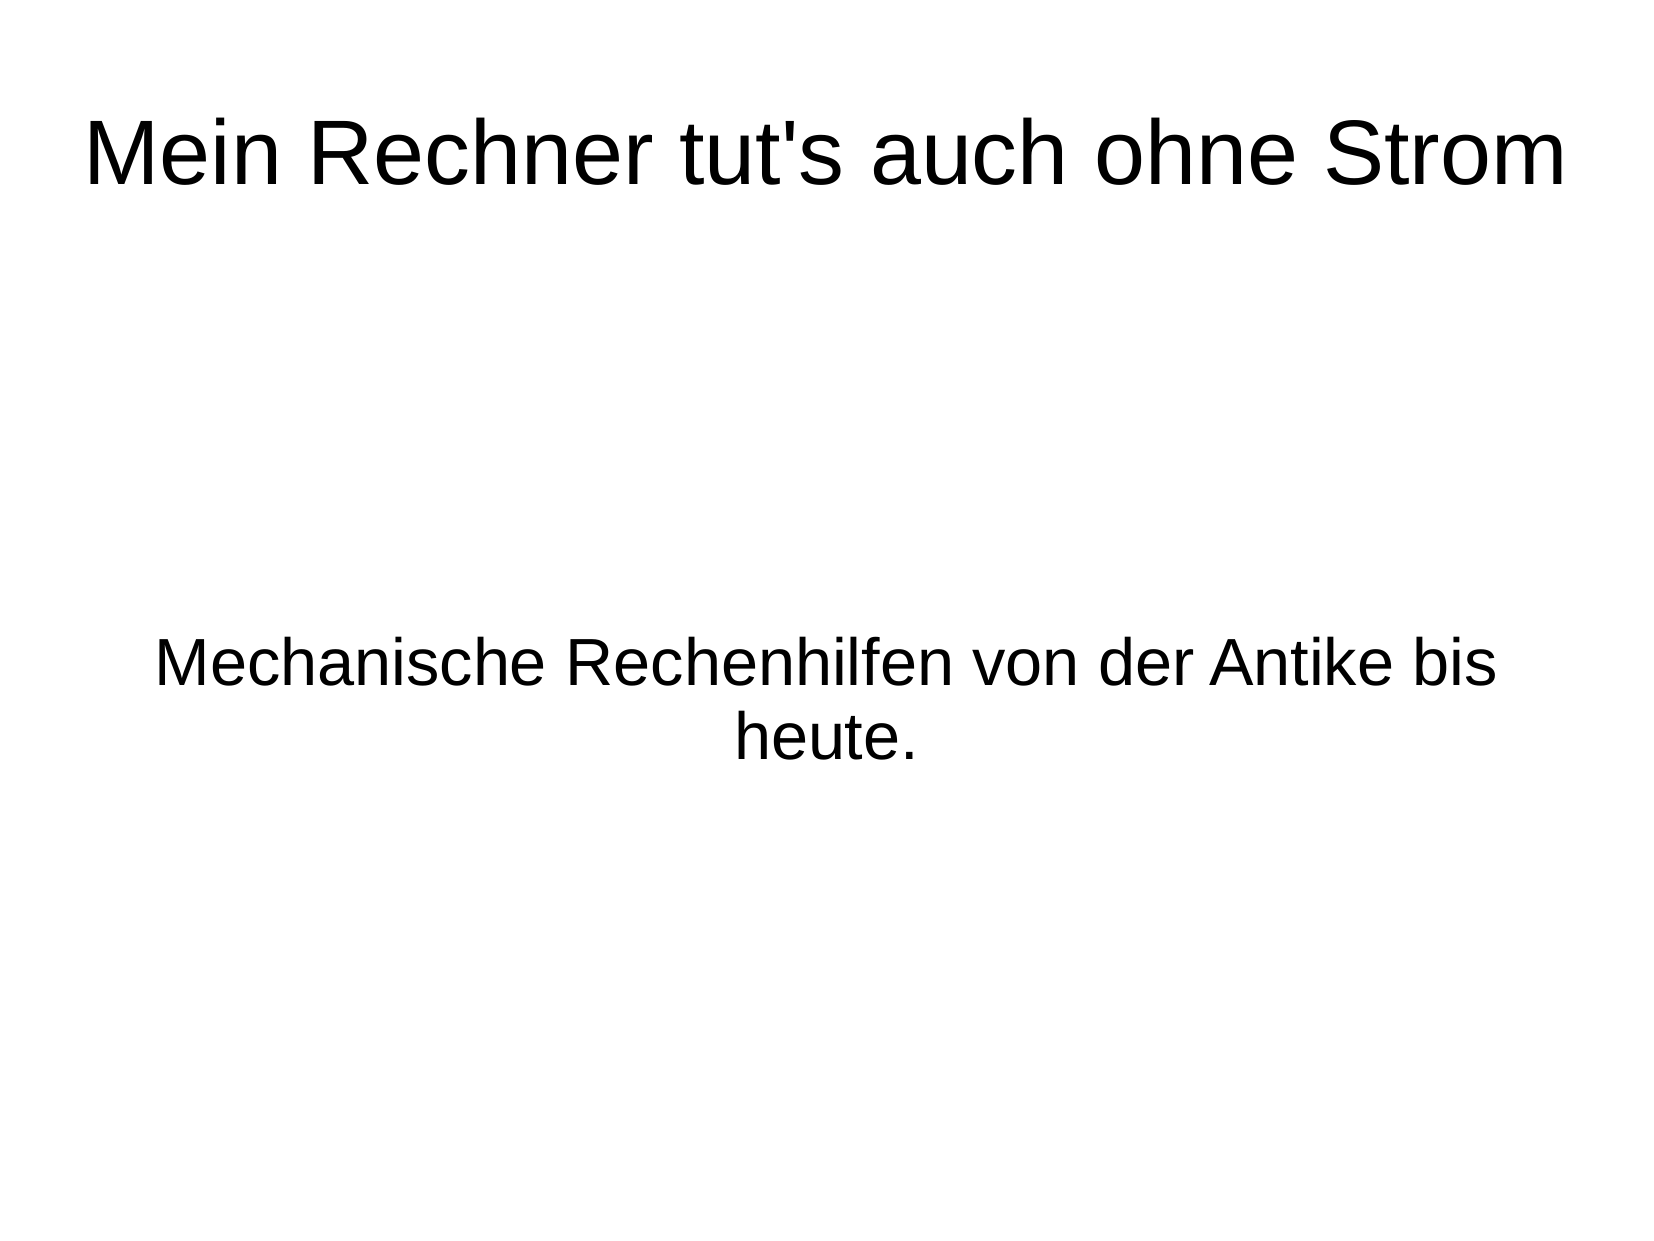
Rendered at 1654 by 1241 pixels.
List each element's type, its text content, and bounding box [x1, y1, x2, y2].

subtitle Mechanische Rechenhilfen von der Antike bis heute. [82, 290, 1571, 1109]
title Mein Rechner tut's auch ohne Strom [82, 49, 1571, 257]
